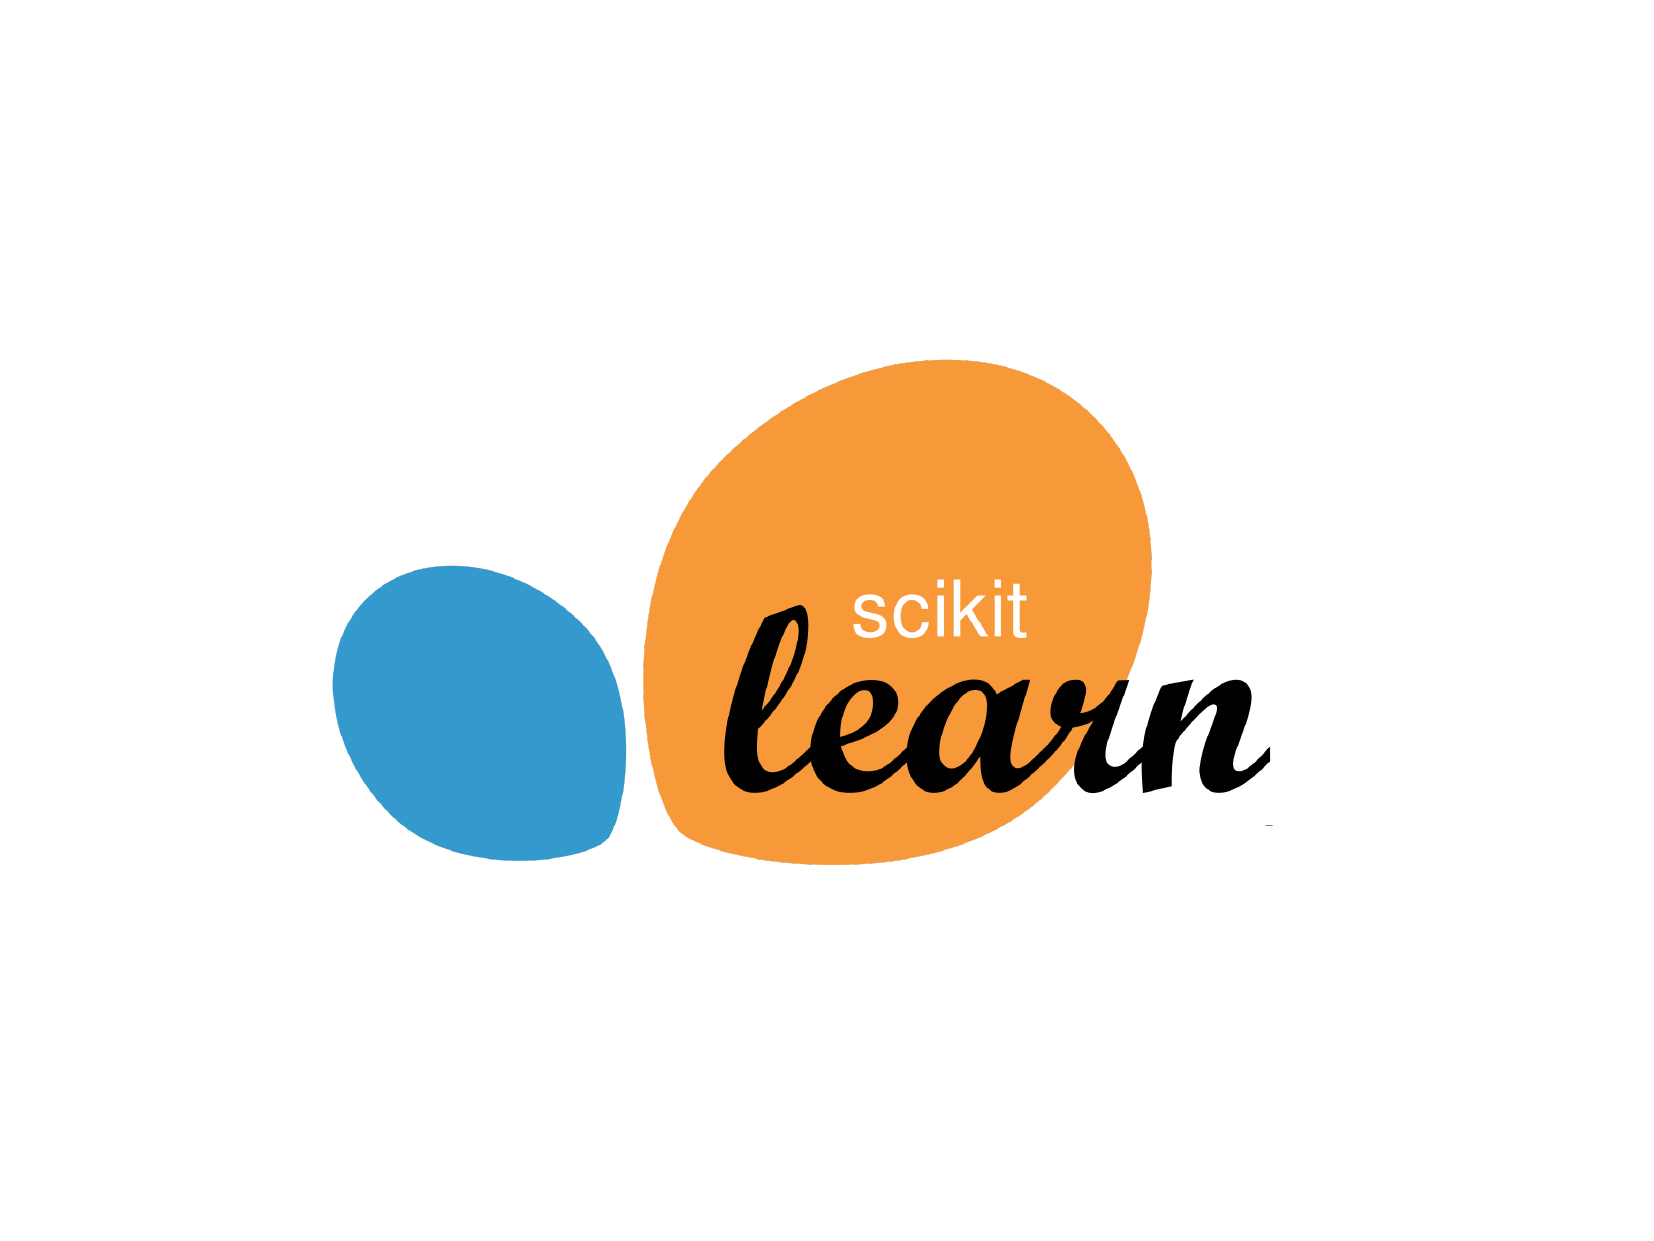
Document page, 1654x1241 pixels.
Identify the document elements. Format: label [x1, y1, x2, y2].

picture [311, 239, 1291, 896]
